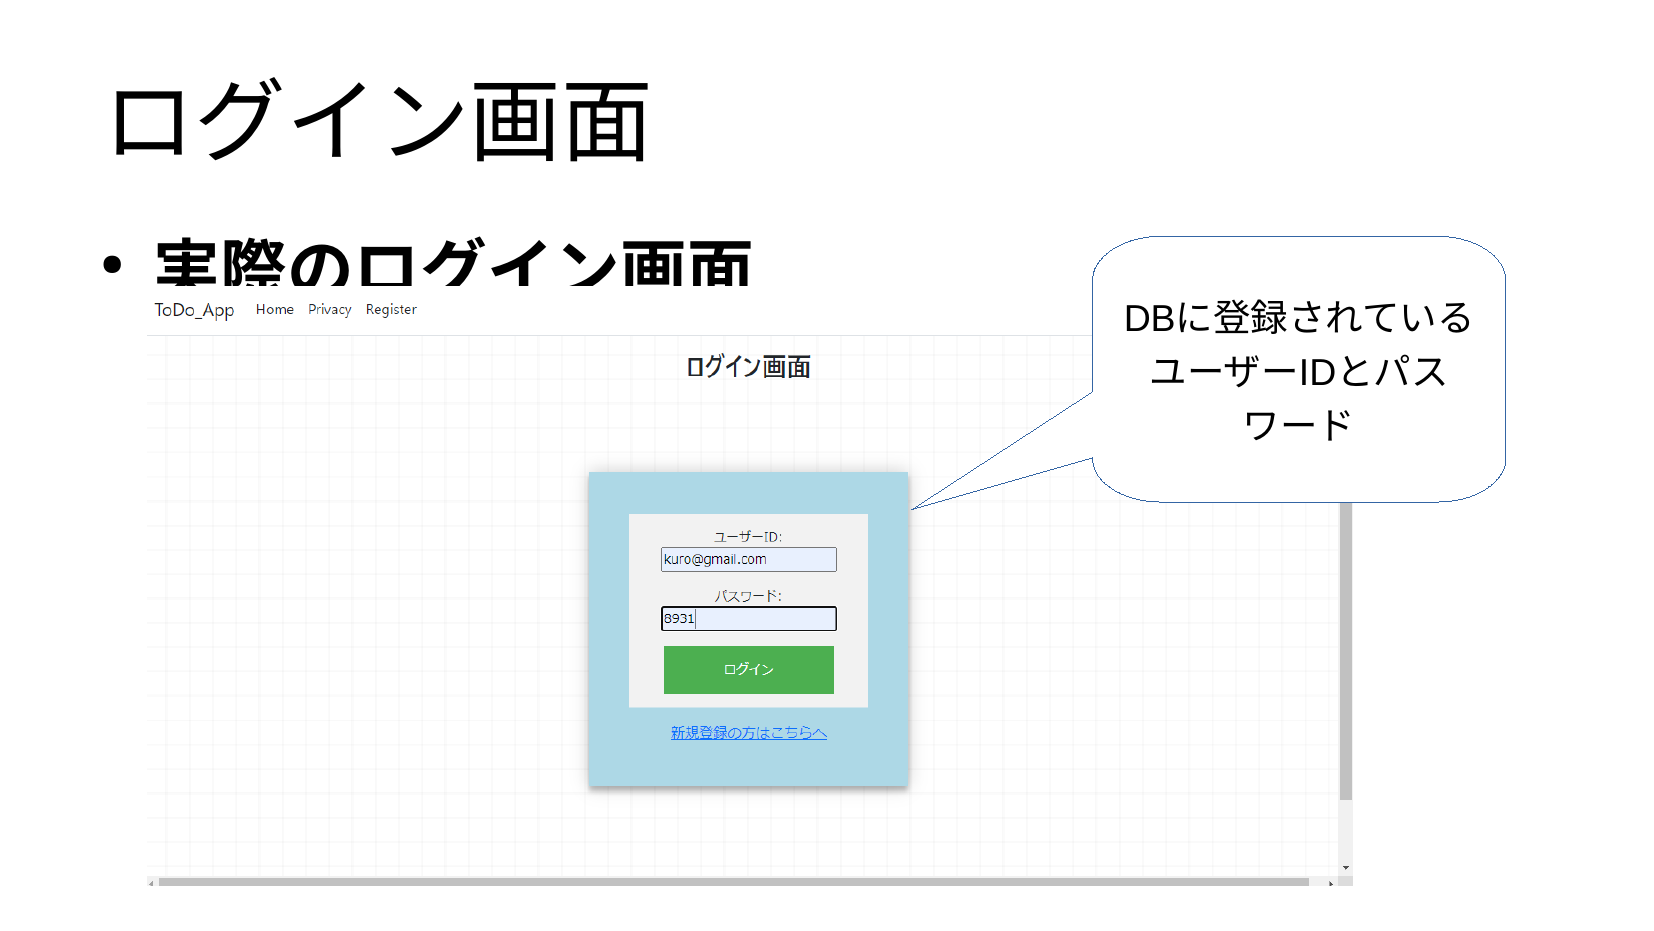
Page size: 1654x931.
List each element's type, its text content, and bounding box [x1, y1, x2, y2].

title ログイン画面 [82, 37, 1571, 193]
text_box DBに登録されているユーザーIDとパスワード [911, 236, 1506, 510]
picture [147, 286, 1353, 886]
list 実際のログイン画面 [82, 217, 1571, 758]
